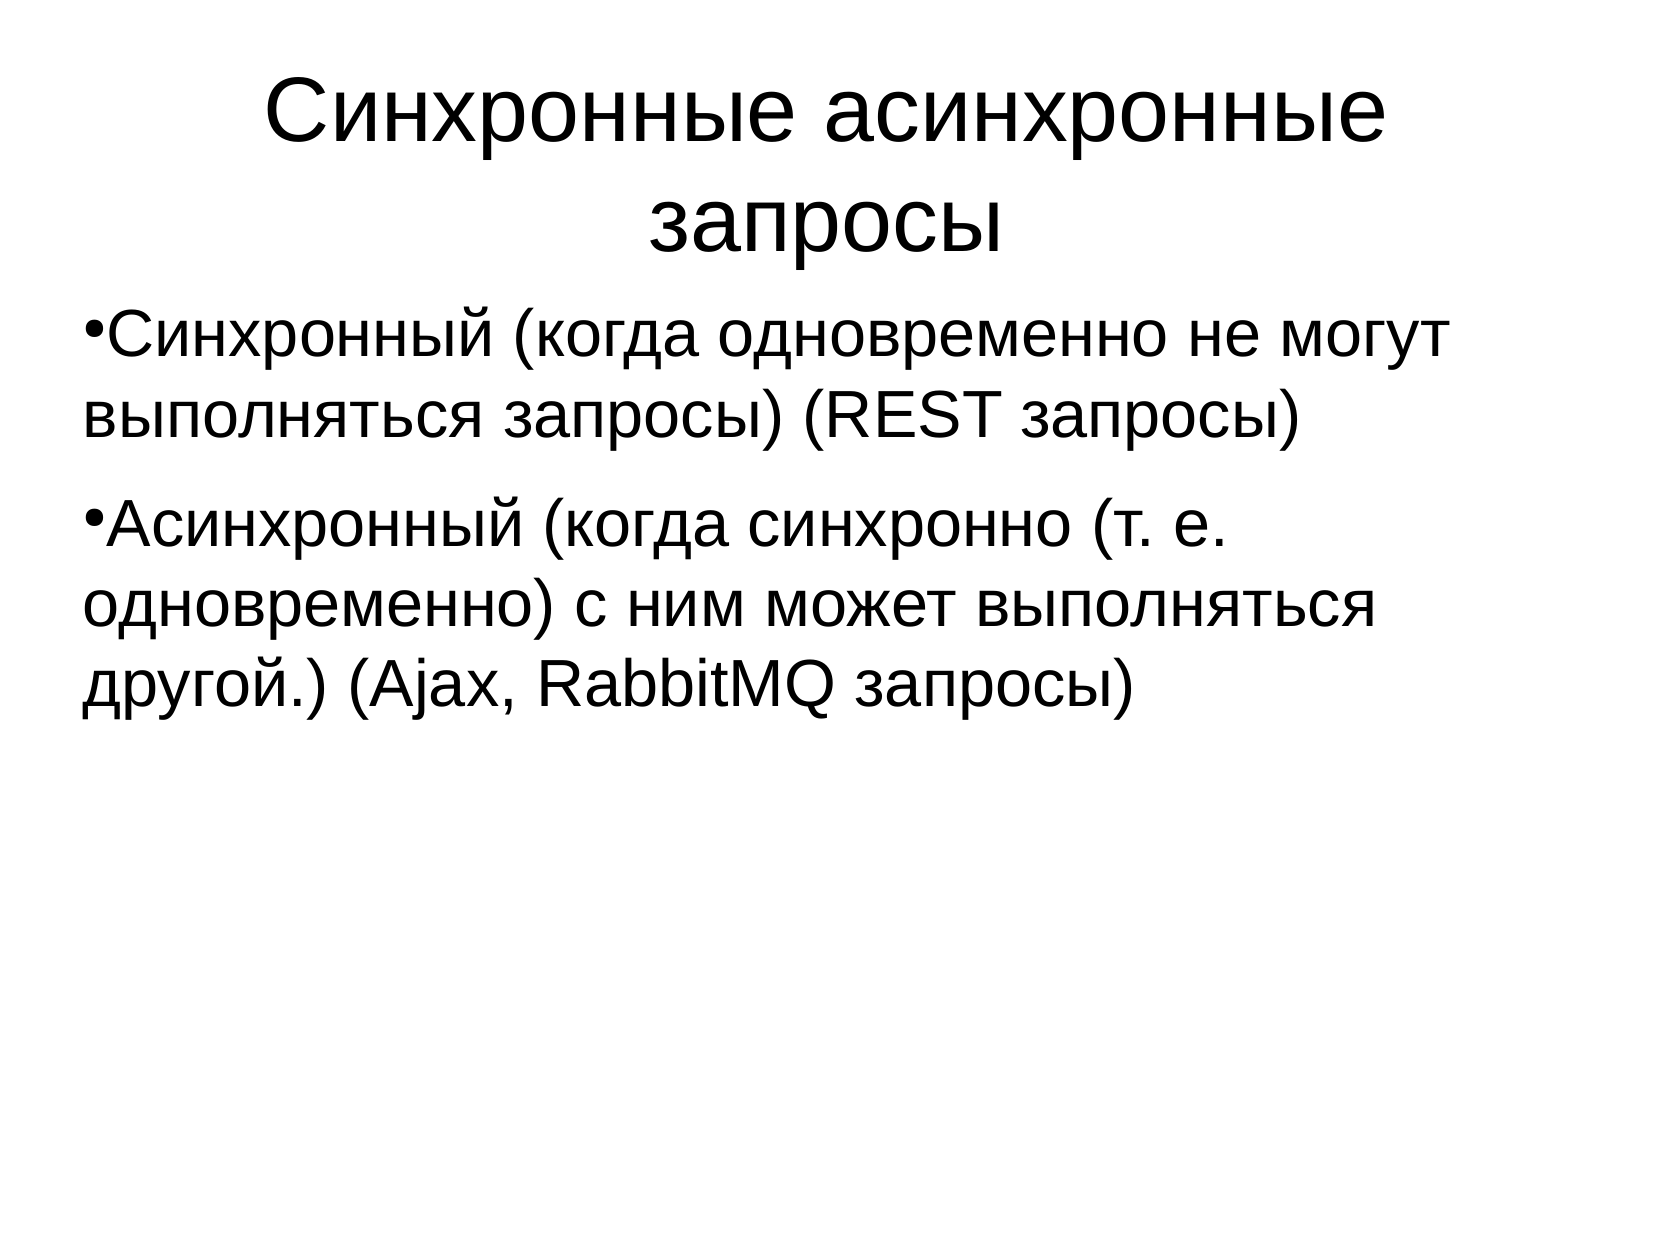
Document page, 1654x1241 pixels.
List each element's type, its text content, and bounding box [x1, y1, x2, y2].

list Синхронный (когда одновременно не могут выполняться запросы) (REST запросы) Асинхронный (когда синхронно (т. е. одновременно) с ним может выполняться другой.) (Ajax, RabbitMQ запросы) [82, 290, 1571, 1010]
title Синхронные асинхронные запросы [82, 49, 1571, 257]
